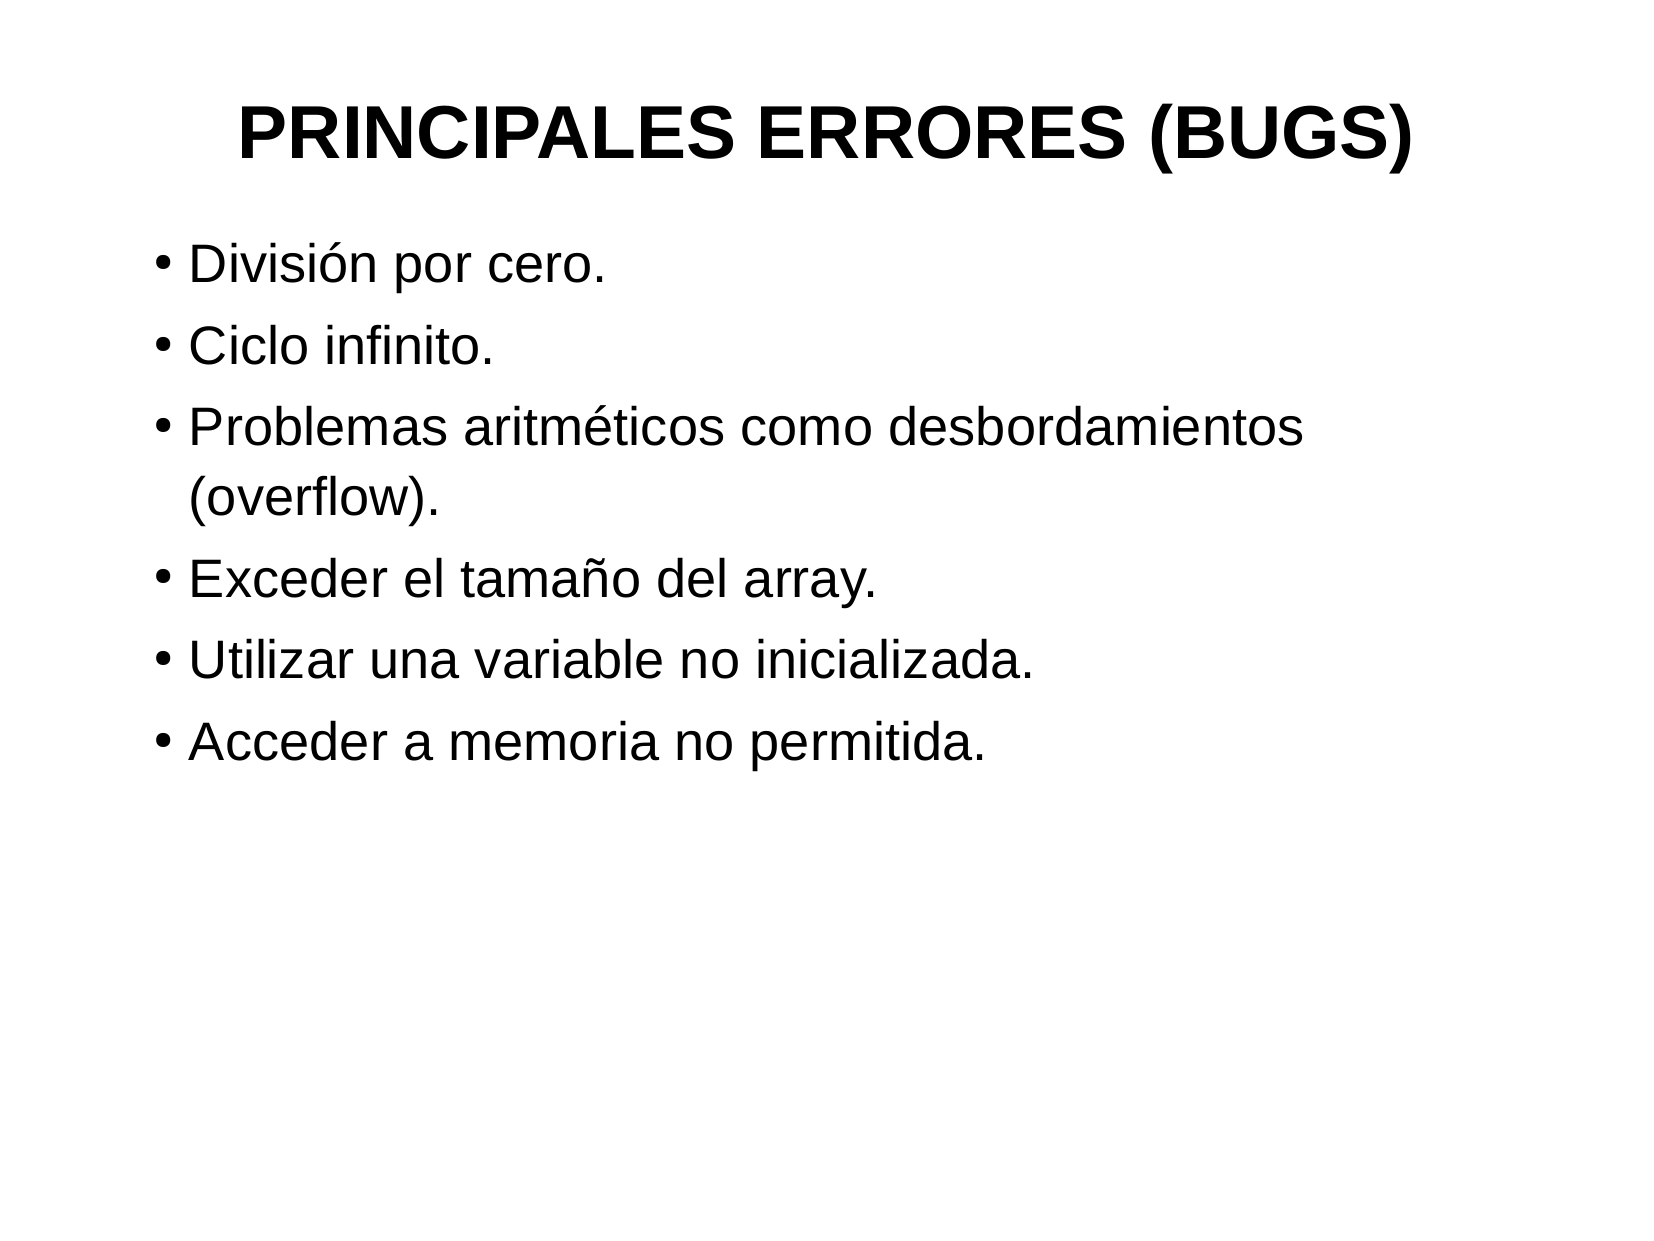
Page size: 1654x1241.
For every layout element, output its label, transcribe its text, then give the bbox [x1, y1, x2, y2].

title PRINCIPALES ERRORES (BUGS) [82, 29, 1571, 237]
subtitle División por cero. Ciclo infinito. Problemas aritméticos como desbordamientos (overflow). Exceder el tamaño del array. Utilizar una variable no inicializada. Acceder a memoria no permitida. [153, 224, 1548, 1209]
